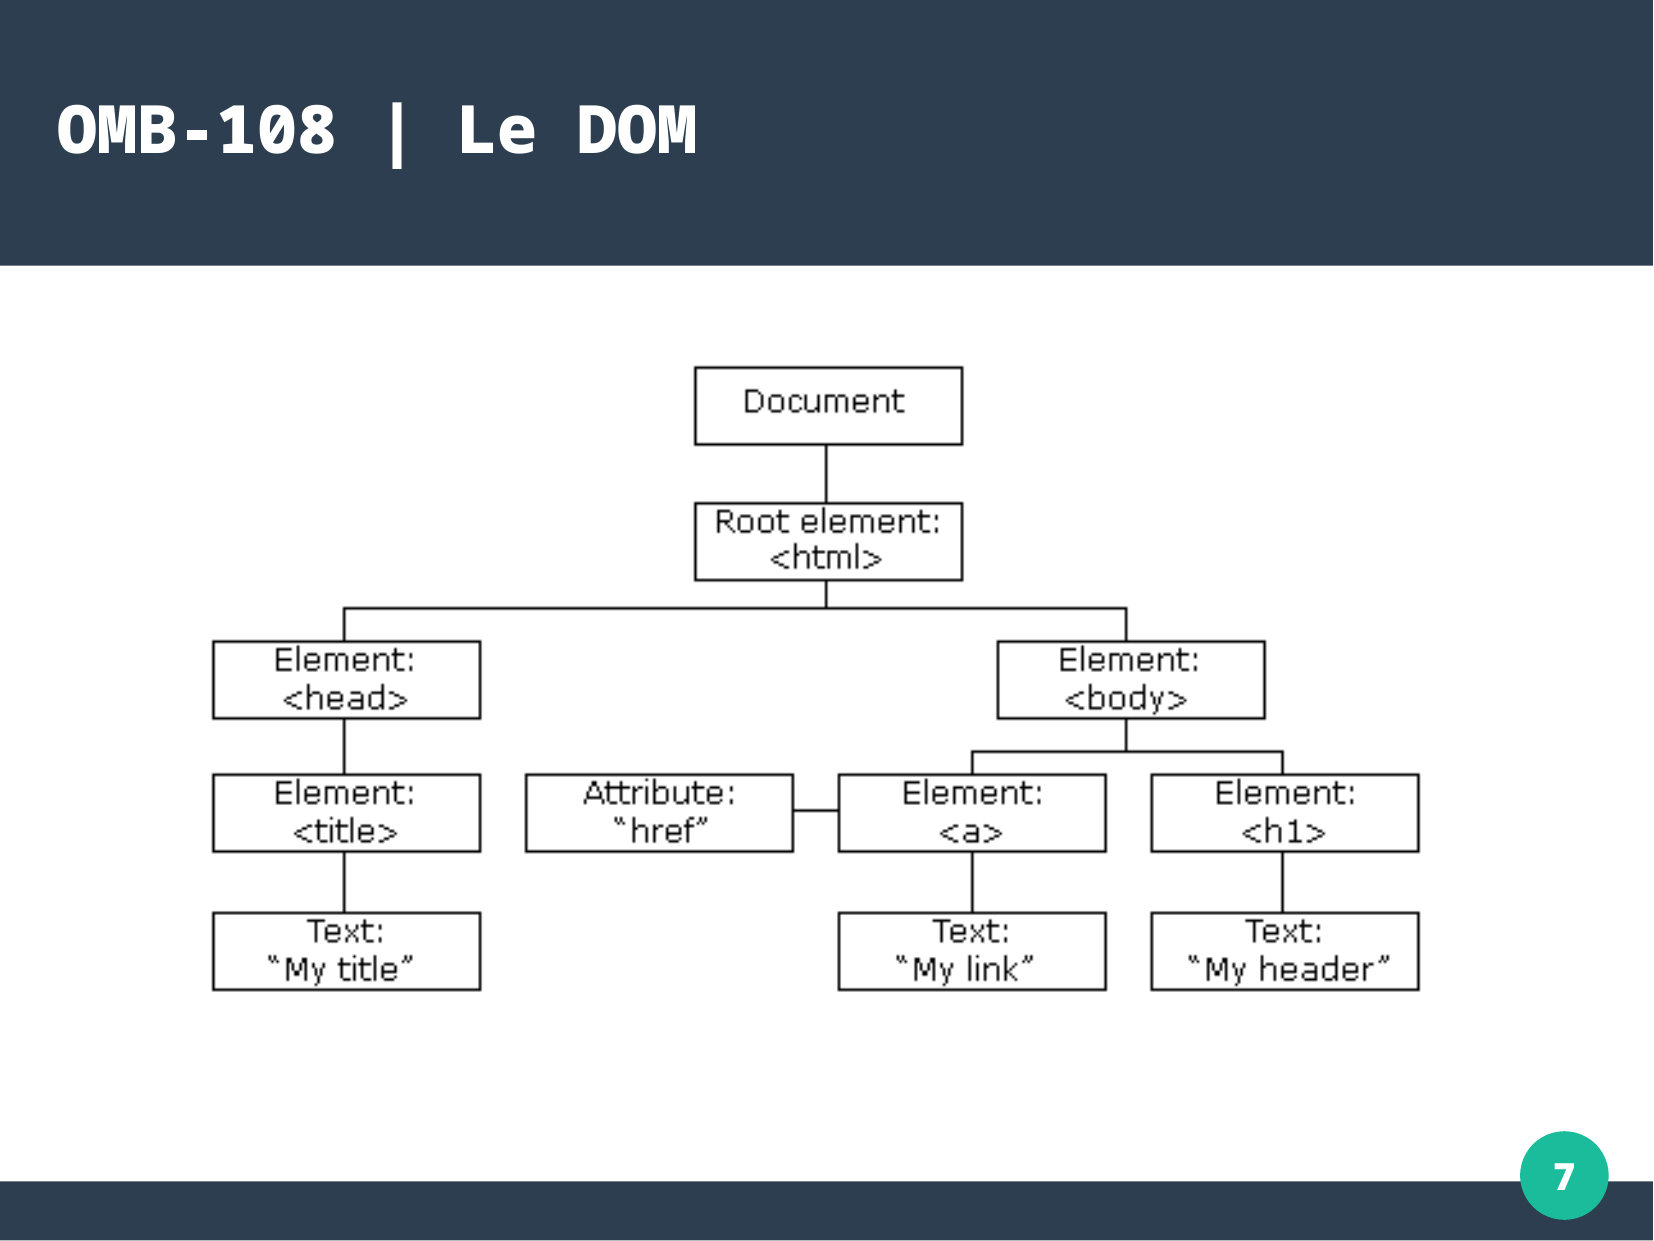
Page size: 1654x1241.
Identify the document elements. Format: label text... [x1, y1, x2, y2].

picture [195, 339, 1441, 1021]
title OMB-108 | Le DOM [57, 49, 1593, 207]
